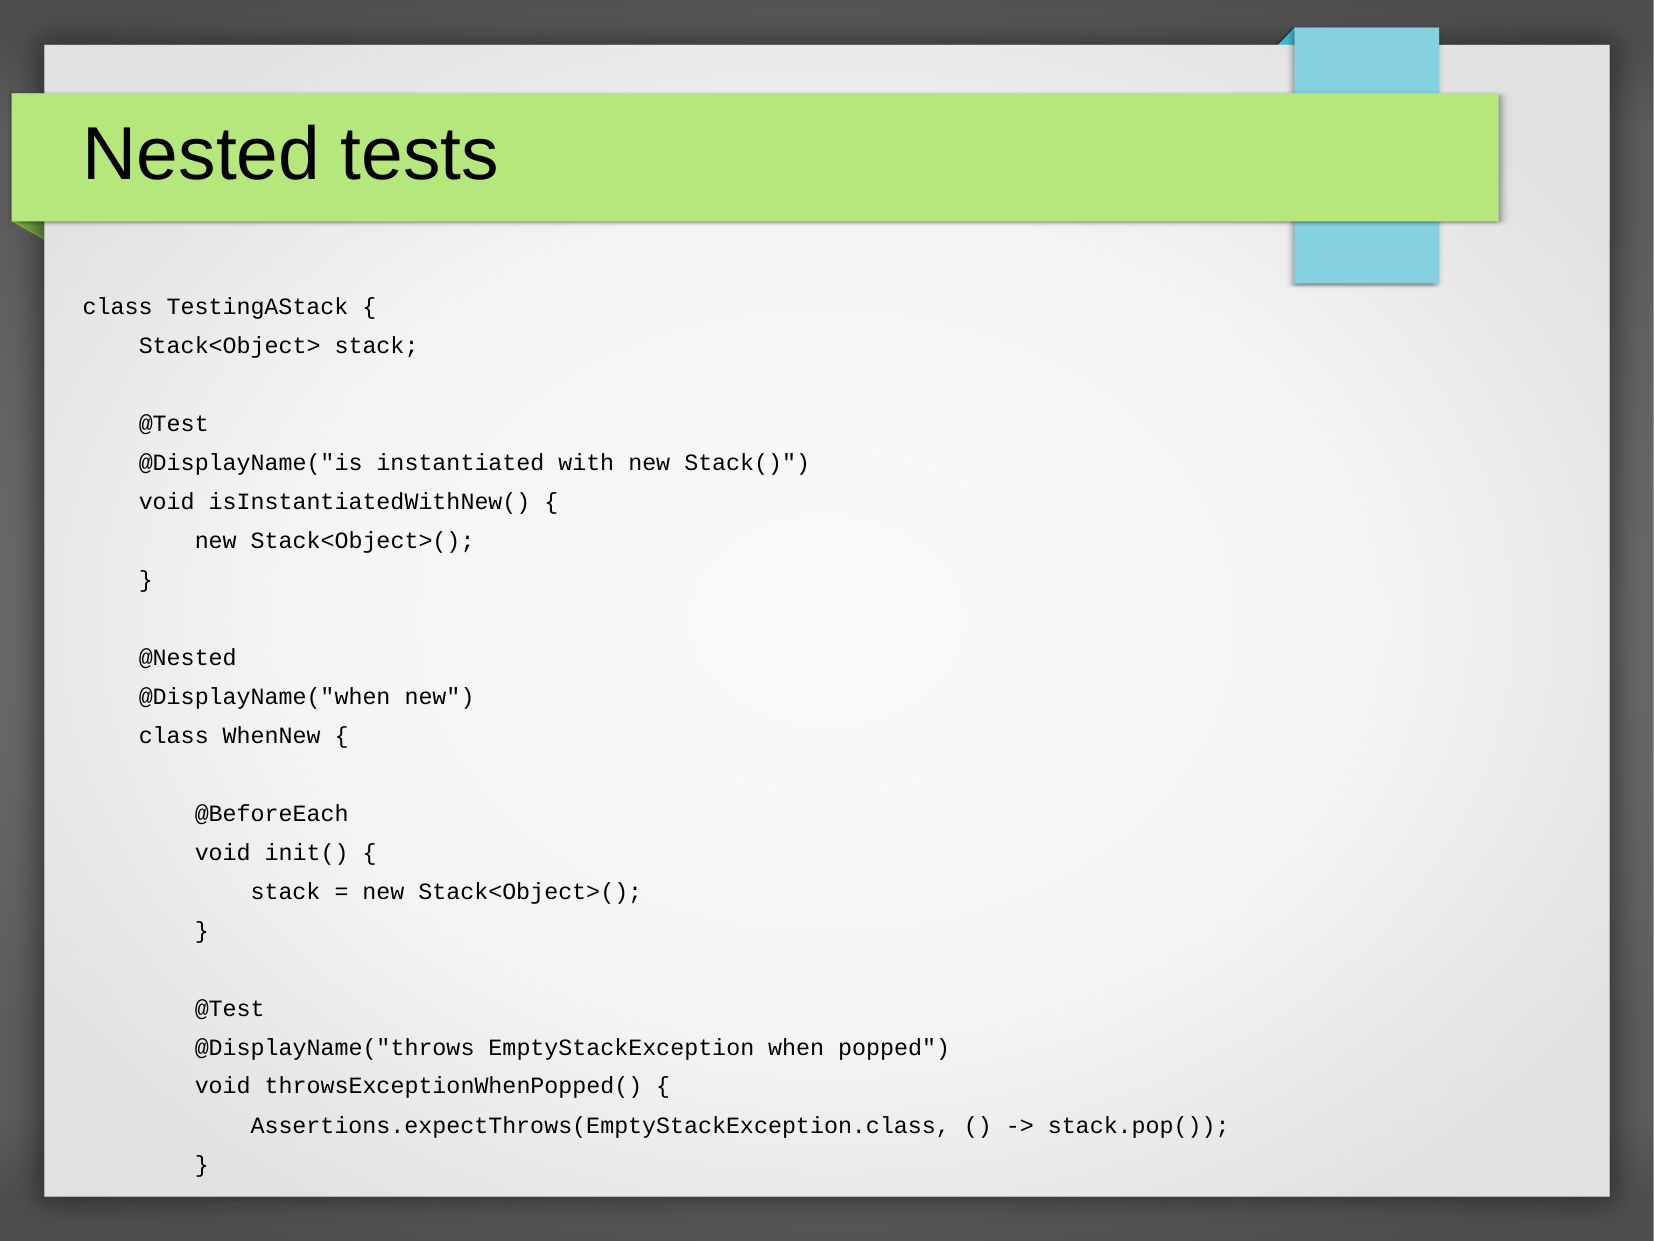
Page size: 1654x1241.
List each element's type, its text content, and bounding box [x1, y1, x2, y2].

title Nested tests [82, 94, 1264, 213]
picture [0, 0, 1654, 1241]
list class TestingAStack { Stack<Object> stack; @Test @DisplayName("is instantiated with new Stack()") void isInstantiatedWithNew() { new Stack<Object>(); } @Nested @DisplayName("when new") class WhenNew { @BeforeEach void init() { stack = new Stack<Object>(); } @Test @DisplayName("throws EmptyStackException when popped") void throwsExceptionWhenPopped() { Assertions.expectThrows(EmptyStackException.class, () -> stack.pop()); } [82, 295, 1571, 1182]
